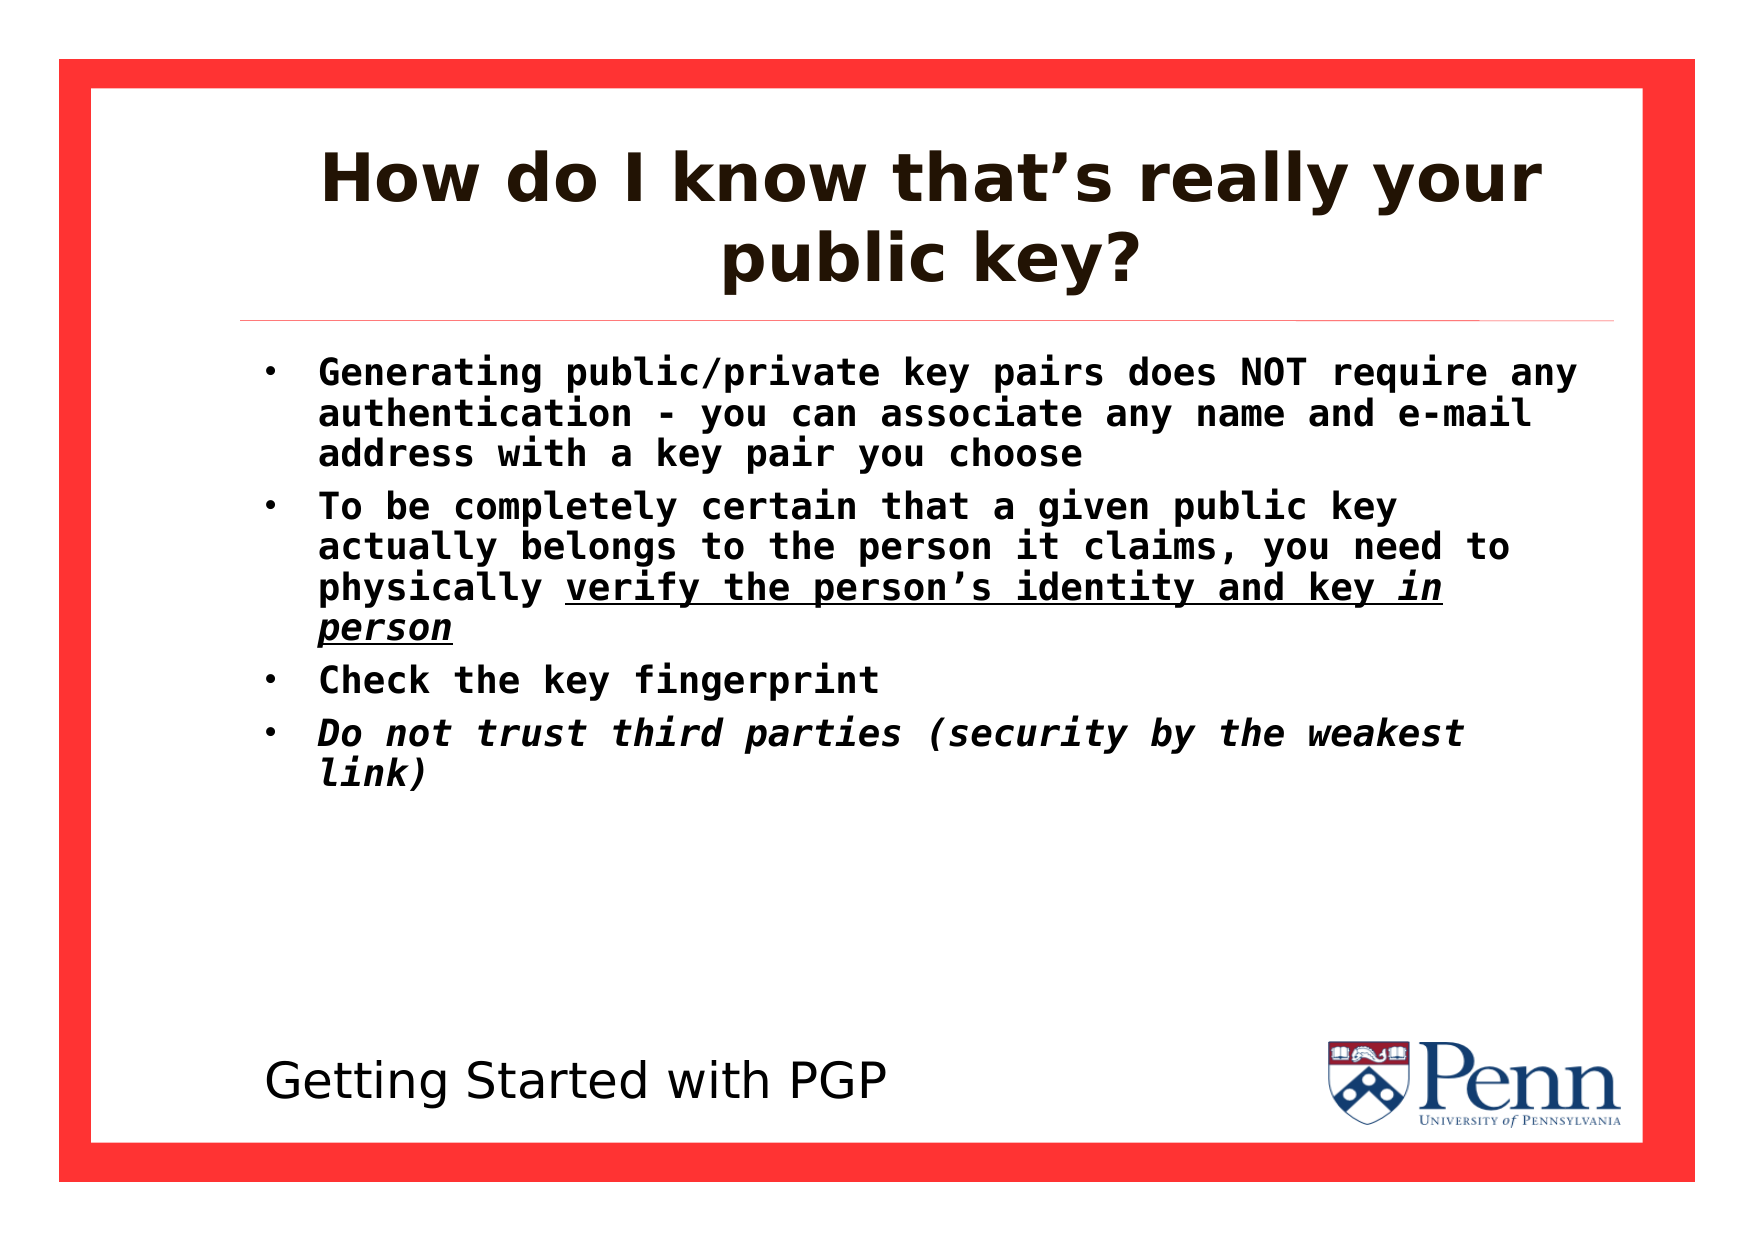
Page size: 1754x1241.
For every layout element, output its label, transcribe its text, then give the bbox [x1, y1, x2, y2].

title How do I know that’s really your public key? [249, 120, 1614, 309]
list Generating public/private key pairs does NOT require any authentication - you can associate any name and e-mail address with a key pair you choose To be completely certain that a given public key actually belongs to the person it claims, you need to physically verify the person’s identity and key in person Check the key fingerprint Do not trust third parties (security by the weakest link) [249, 345, 1614, 1020]
picture [1327, 1039, 1621, 1128]
